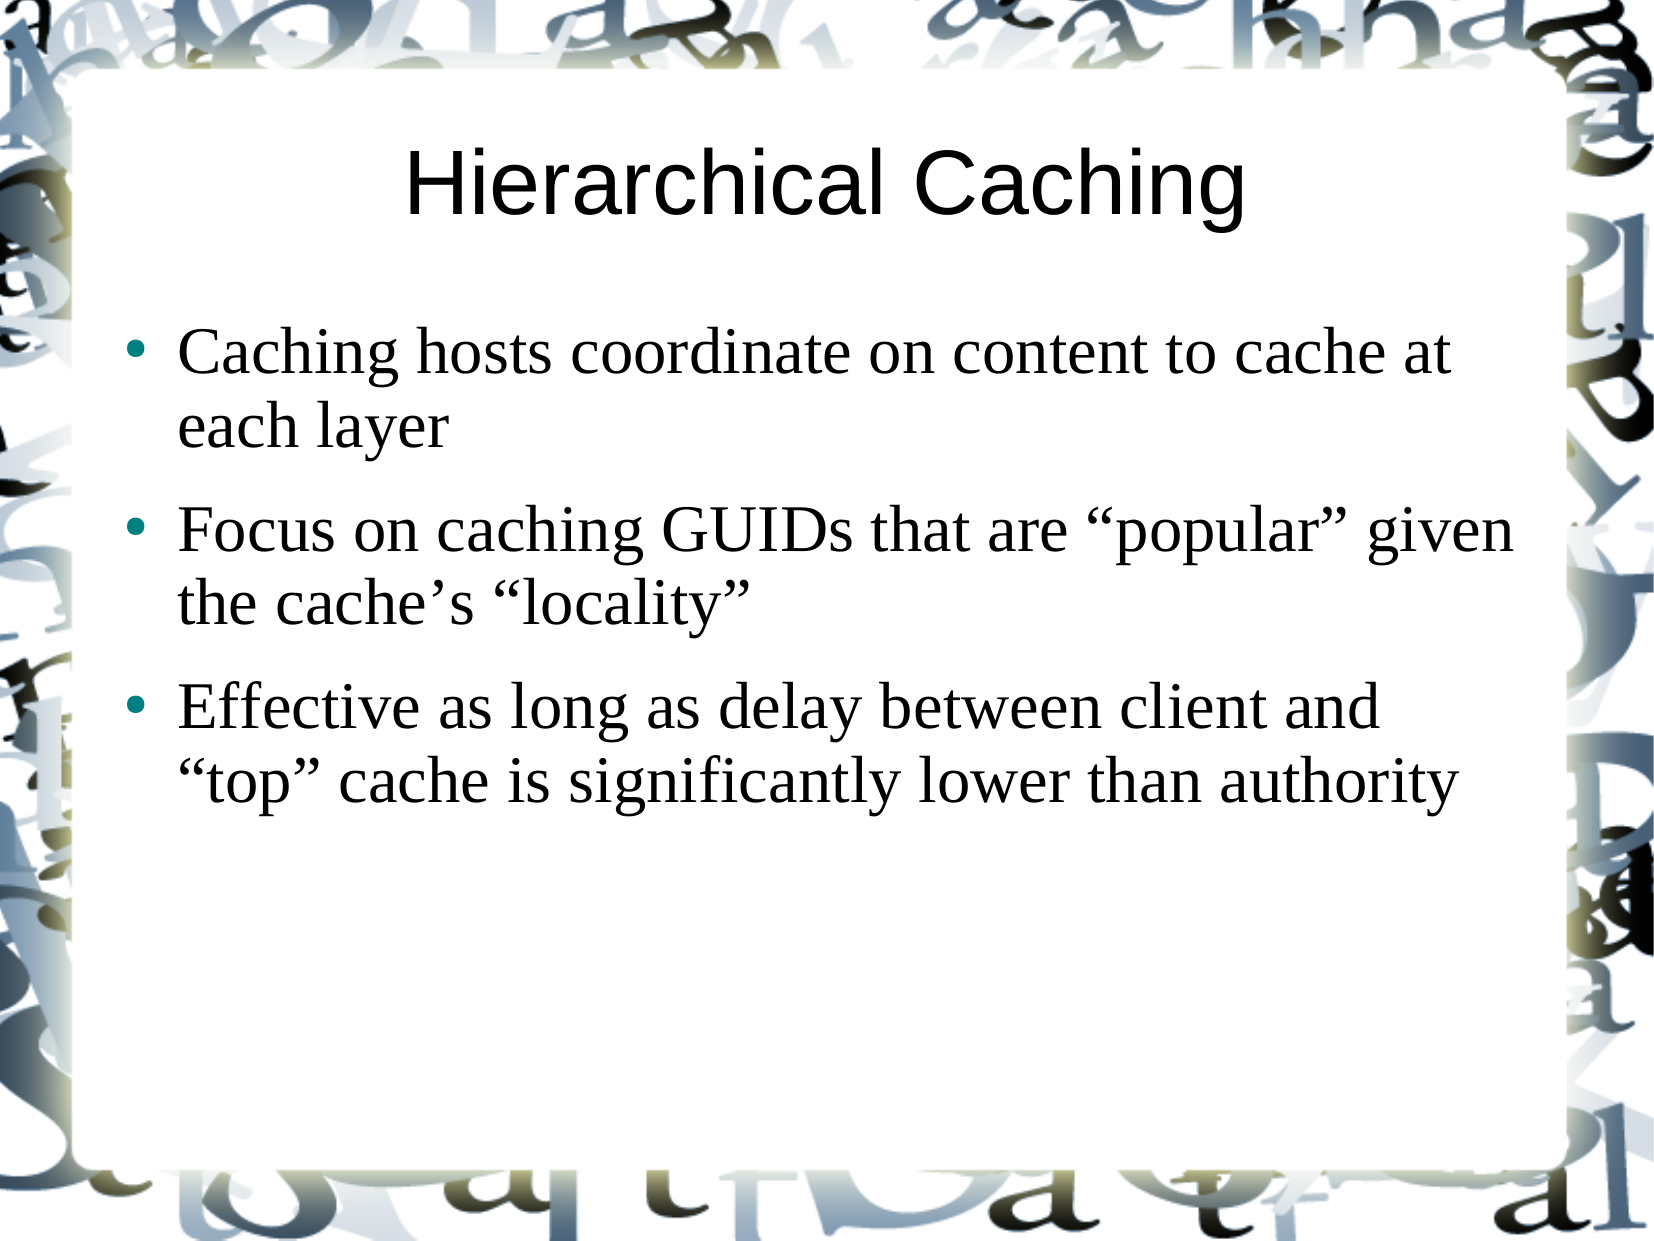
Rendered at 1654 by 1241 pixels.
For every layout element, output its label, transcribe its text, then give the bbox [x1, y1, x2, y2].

picture [0, 0, 1654, 1241]
title Hierarchical Caching [82, 78, 1571, 287]
list Caching hosts coordinate on content to cache at each layer Focus on caching GUIDs that are “popular” given the cache’s “locality” Effective as long as delay between client and “top” cache is significantly lower than authority [106, 313, 1530, 1034]
